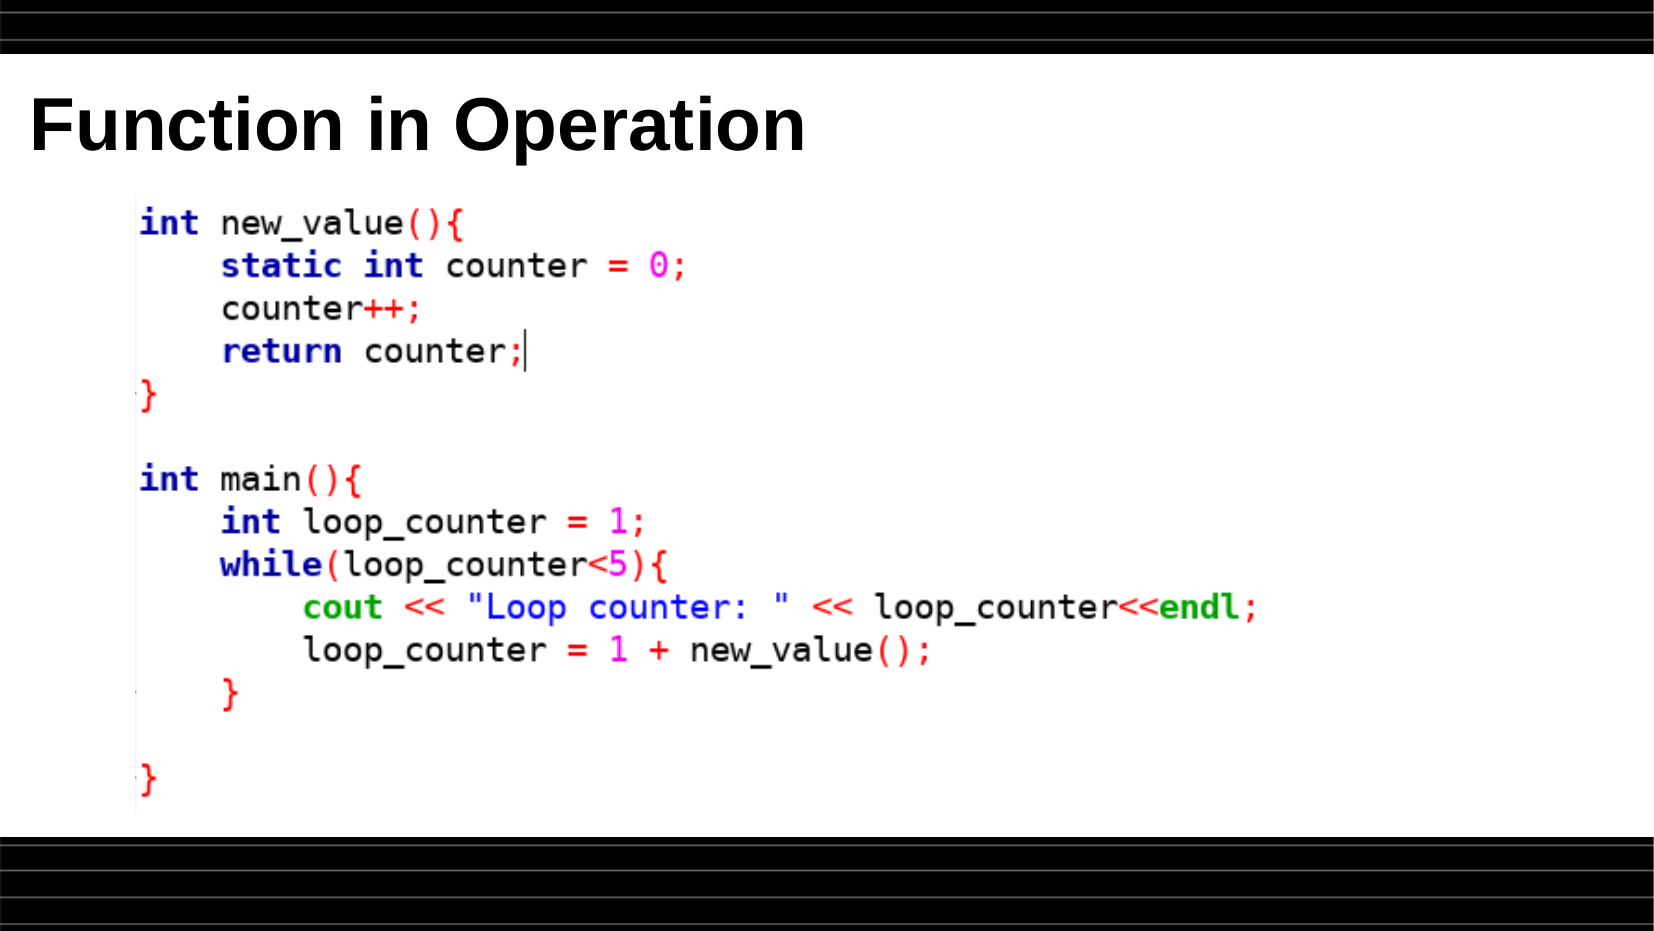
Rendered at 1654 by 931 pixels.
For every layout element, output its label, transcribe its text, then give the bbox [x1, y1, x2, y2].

picture [135, 194, 1261, 815]
picture [0, 837, 1654, 931]
picture [0, 0, 1654, 54]
text_box Function in Operation [15, 75, 1546, 174]
